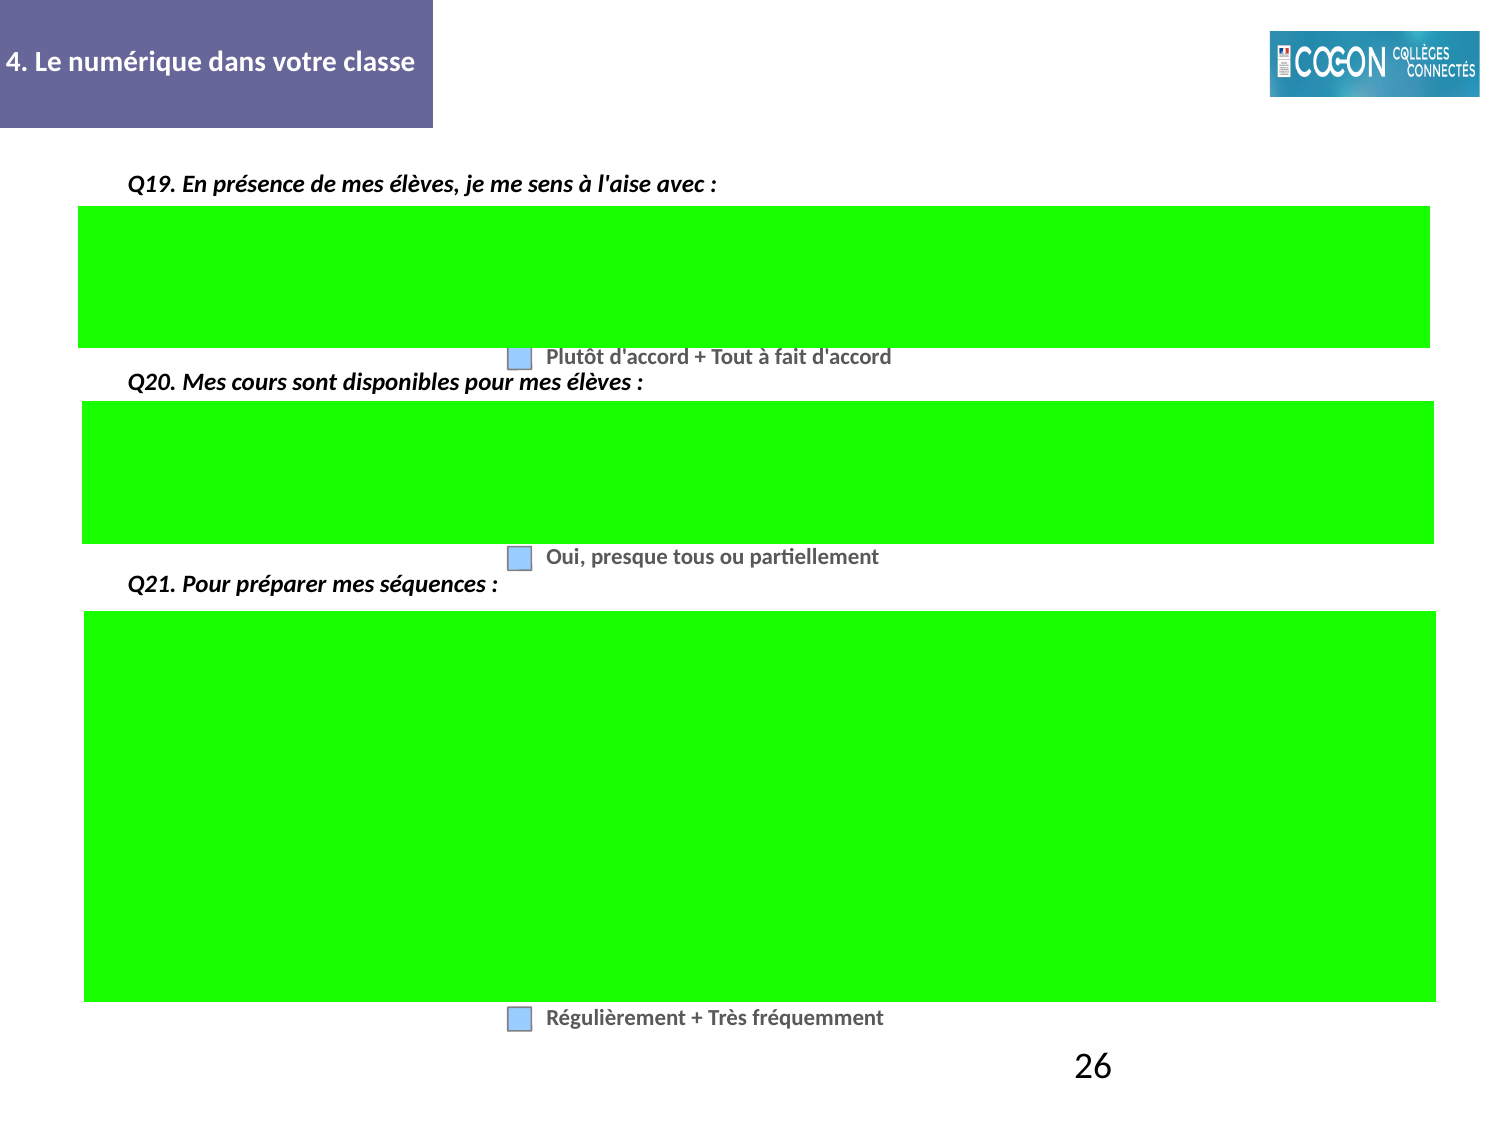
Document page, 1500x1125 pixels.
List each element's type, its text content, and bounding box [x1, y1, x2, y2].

text_box Q20. Mes cours sont disponibles pour mes élèves : [113, 365, 1406, 401]
text_box [507, 348, 531, 370]
picture [82, 401, 1434, 544]
picture [1269, 31, 1480, 97]
picture [78, 206, 1430, 348]
text_box Plutôt d'accord + Tout à fait d'accord [531, 348, 1004, 386]
text_box Q19. En présence de mes élèves, je me sens à l'aise avec : [112, 166, 1407, 206]
text_box 4. Le numérique dans votre classe [0, 0, 433, 128]
text_box [507, 546, 531, 571]
text_box [507, 1007, 531, 1031]
text_box Q21. Pour préparer mes séquences : [113, 567, 1406, 610]
picture [84, 611, 1436, 1002]
text_box Régulièrement + Très fréquemment [531, 1002, 1004, 1047]
text_box Oui, presque tous ou partiellement [531, 544, 1004, 587]
text_box <numéro> [1059, 1042, 1397, 1103]
